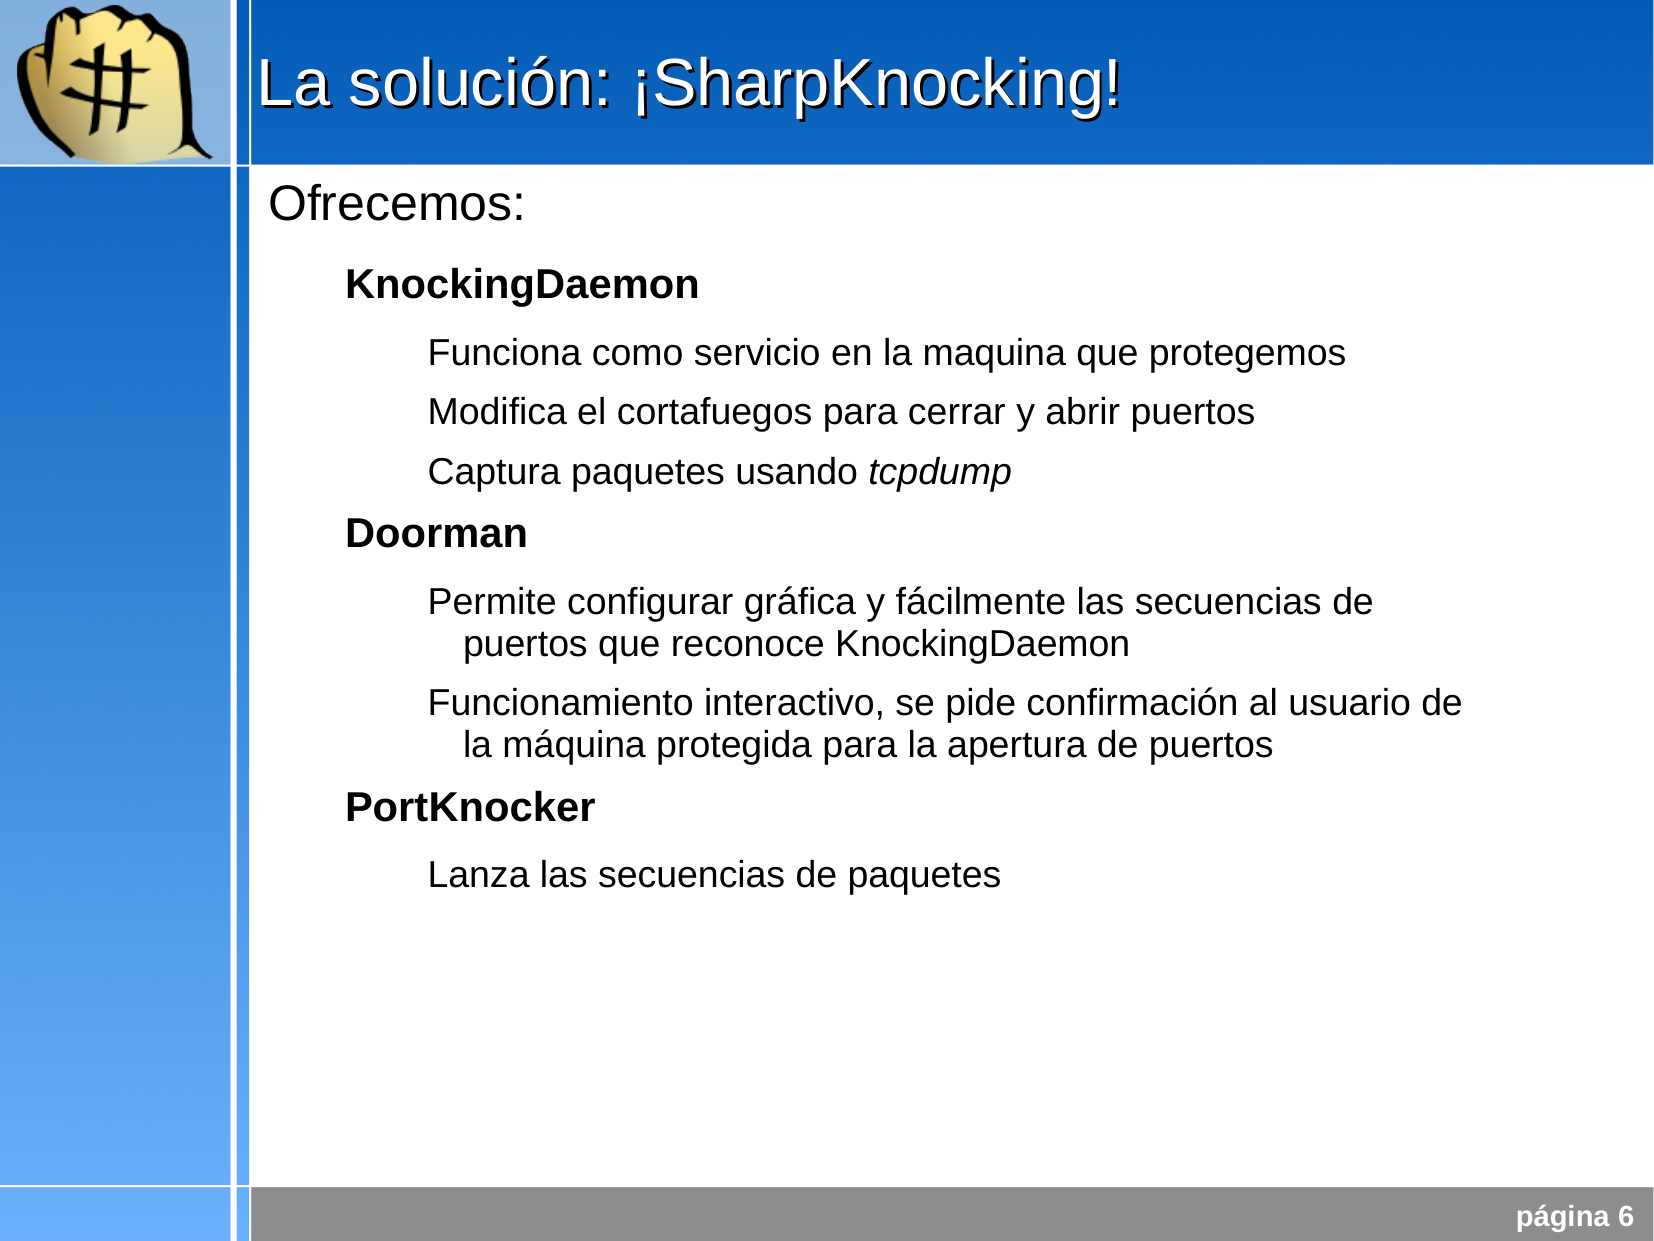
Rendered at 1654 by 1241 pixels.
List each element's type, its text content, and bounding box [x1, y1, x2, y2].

picture [0, 0, 1654, 1241]
title La solución: ¡SharpKnocking! [256, 0, 1482, 165]
list Ofrecemos: KnockingDaemon Funciona como servicio en la maquina que protegemos Modifica el cortafuegos para cerrar y abrir puertos Captura paquetes usando tcpdump Doorman Permite configurar gráfica y fácilmente las secuencias de puertos que reconoce KnockingDaemon Funcionamiento interactivo, se pide confirmación al usuario de la máquina protegida para la apertura de puertos PortKnocker Lanza las secuencias de paquetes [250, 175, 1477, 1051]
